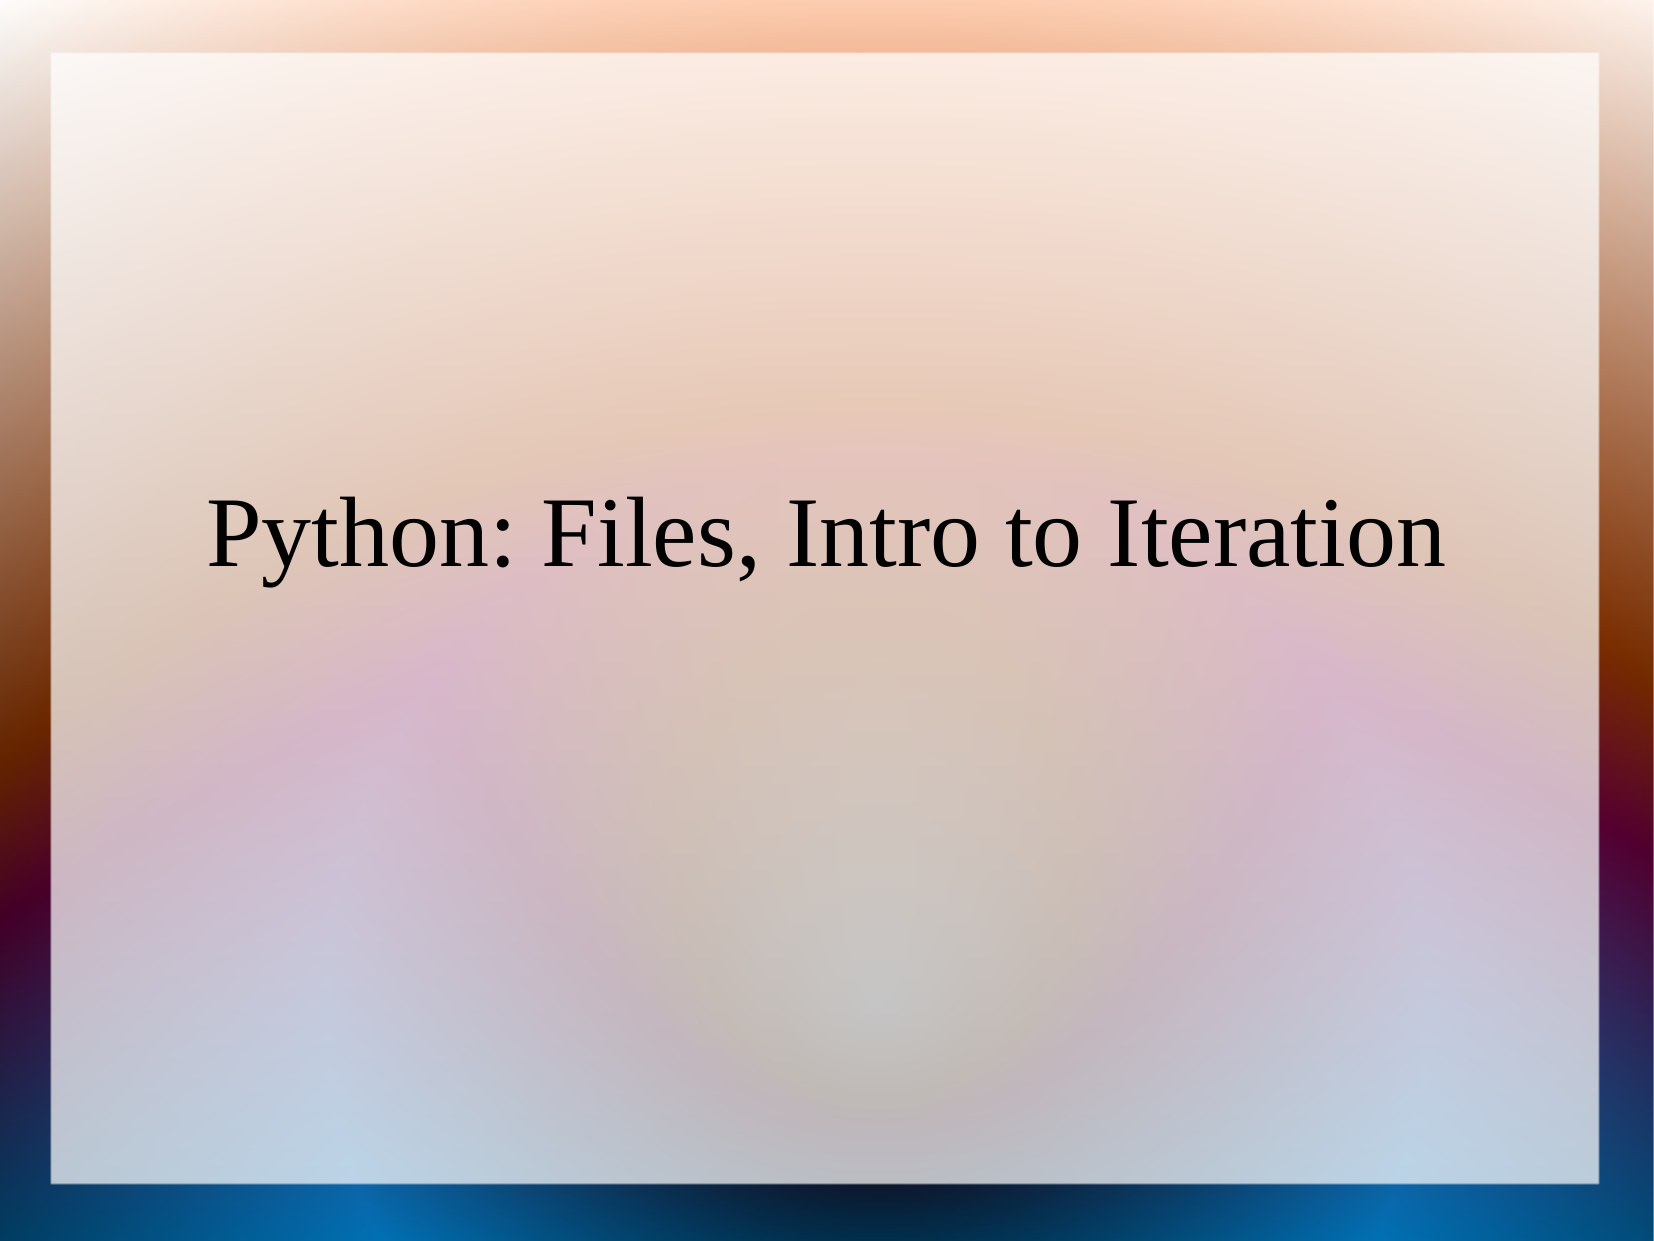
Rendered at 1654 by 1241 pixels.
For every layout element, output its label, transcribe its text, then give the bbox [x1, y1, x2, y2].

subtitle Python: Files, Intro to Iteration [82, 55, 1571, 1010]
picture [0, 0, 1654, 1241]
